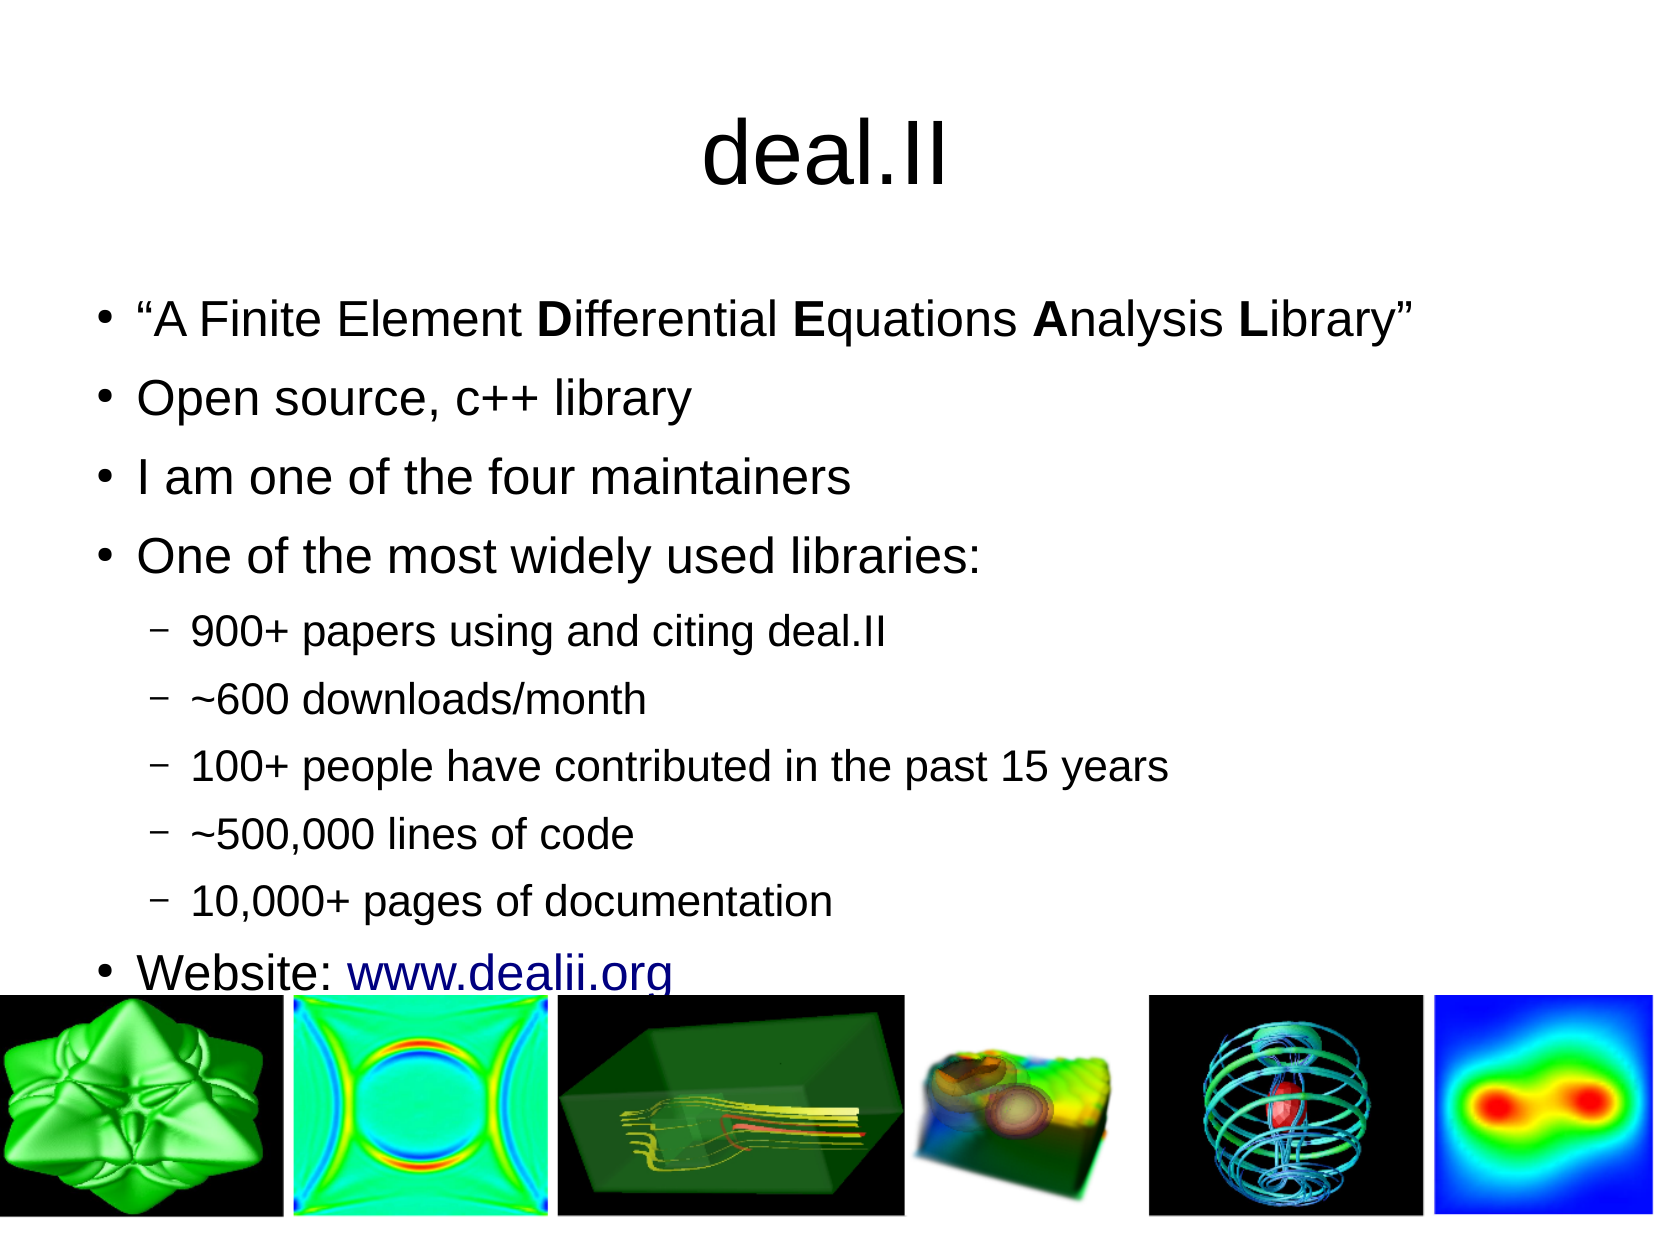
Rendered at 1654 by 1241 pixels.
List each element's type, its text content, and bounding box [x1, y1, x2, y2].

title deal.II [82, 49, 1571, 257]
picture [0, 995, 1654, 1218]
list “A Finite Element Differential Equations Analysis Library” Open source, c++ library I am one of the four maintainers One of the most widely used libraries: 900+ papers using and citing deal.II ~600 downloads/month 100+ people have contributed in the past 15 years ~500,000 lines of code 10,000+ pages of documentation Website: www.dealii.org [82, 290, 1538, 995]
